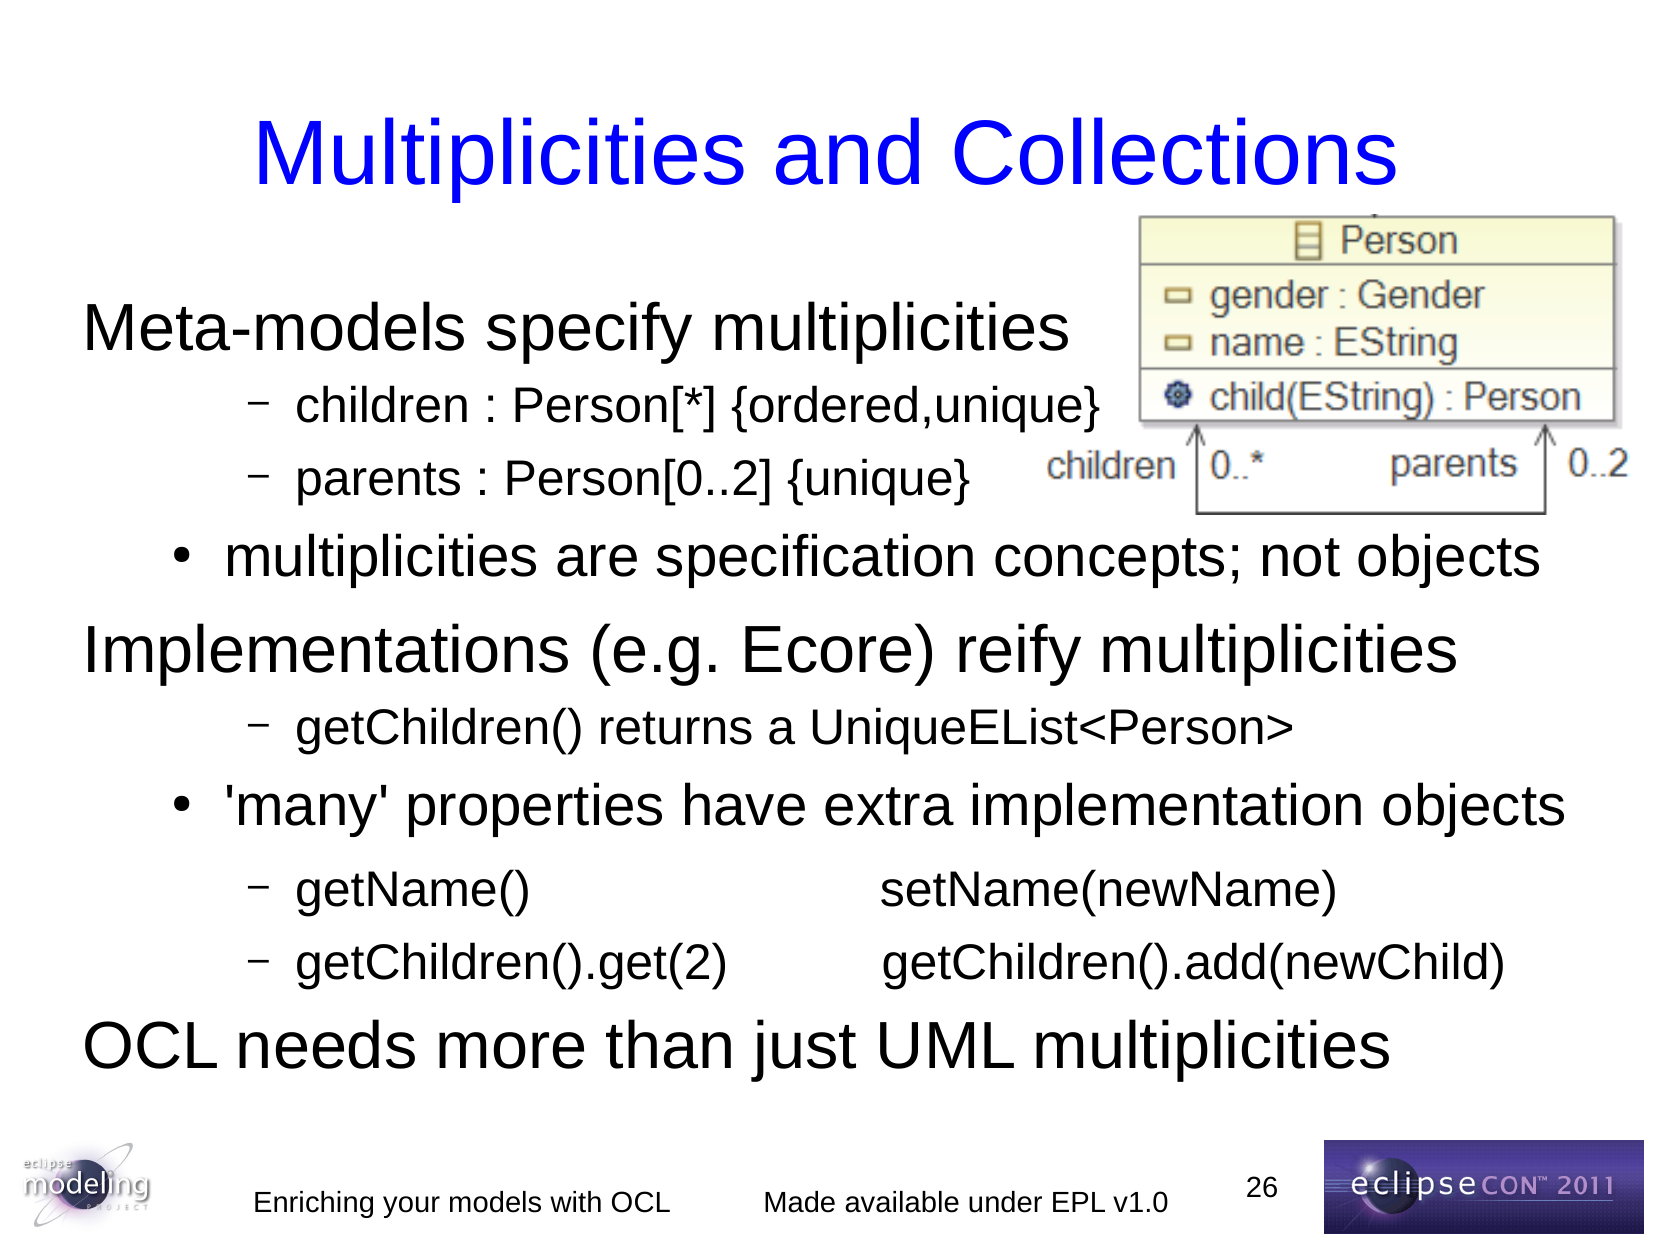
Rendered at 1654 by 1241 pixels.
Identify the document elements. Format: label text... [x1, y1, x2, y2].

picture [1047, 214, 1630, 515]
list Meta-models specify multiplicities children : Person[*] {ordered,unique} parents : Person[0..2] {unique} multiplicities are specification concepts; not objects Implementations (e.g. Ecore) reify multiplicities getChildren() returns a UniqueEList<Person> 'many' properties have extra implementation objects getName() setName(newName) getChildren().get(2) getChildren().add(newChild) OCL needs more than just UML multiplicities [82, 290, 1571, 1094]
picture [9, 1136, 156, 1235]
title Multiplicities and Collections [82, 49, 1571, 257]
picture [1324, 1140, 1644, 1234]
